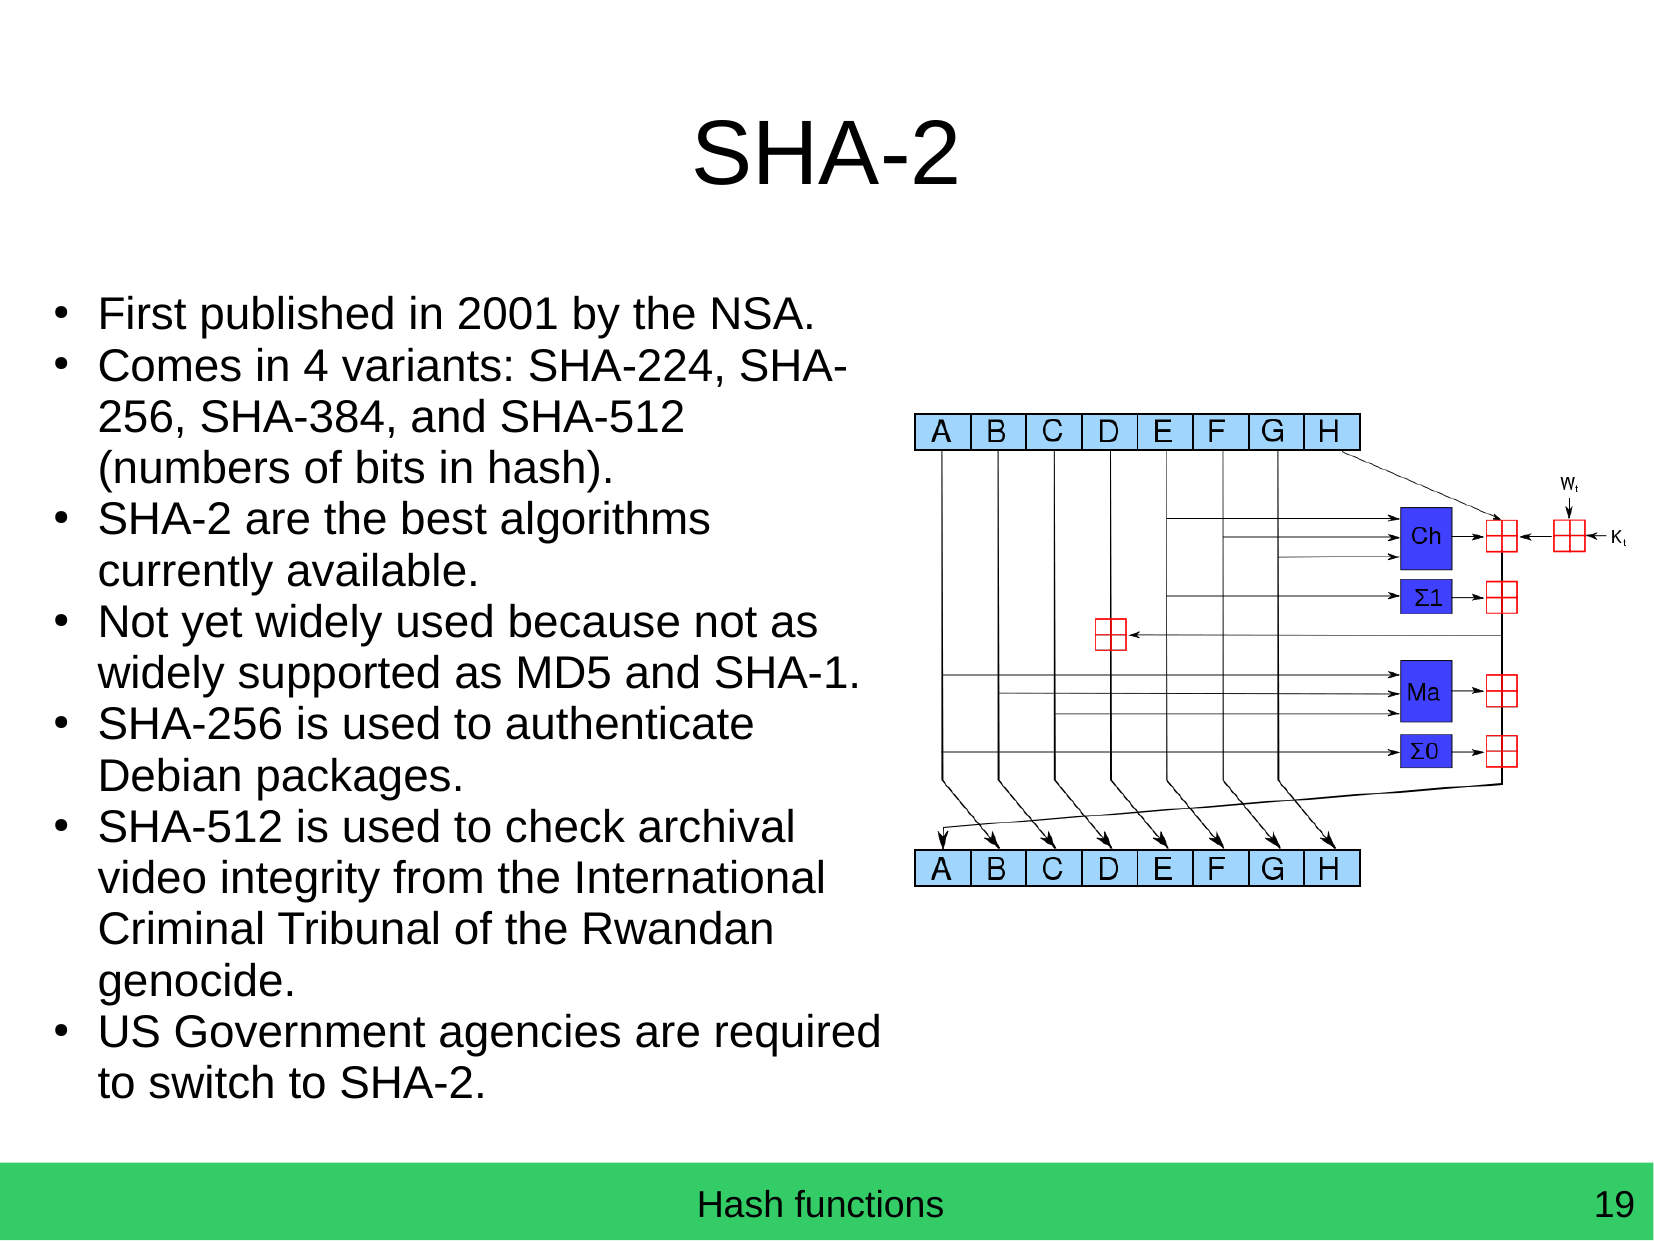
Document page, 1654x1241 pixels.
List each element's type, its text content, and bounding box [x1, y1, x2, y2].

title SHA-2 [82, 56, 1571, 250]
picture [903, 398, 1636, 916]
text_box First published in 2001 by the NSA. Comes in 4 variants: SHA-224, SHA-256, SHA-384, and SHA-512 (numbers of bits in hash). SHA-2 are the best algorithms currently available. Not yet widely used because not as widely supported as MD5 and SHA-1. SHA-256 is used to authenticate Debian packages. SHA-512 is used to check archival video integrity from the International Criminal Tribunal of the Rwandan genocide. US Government agencies are required to switch to SHA-2. [53, 288, 886, 1109]
